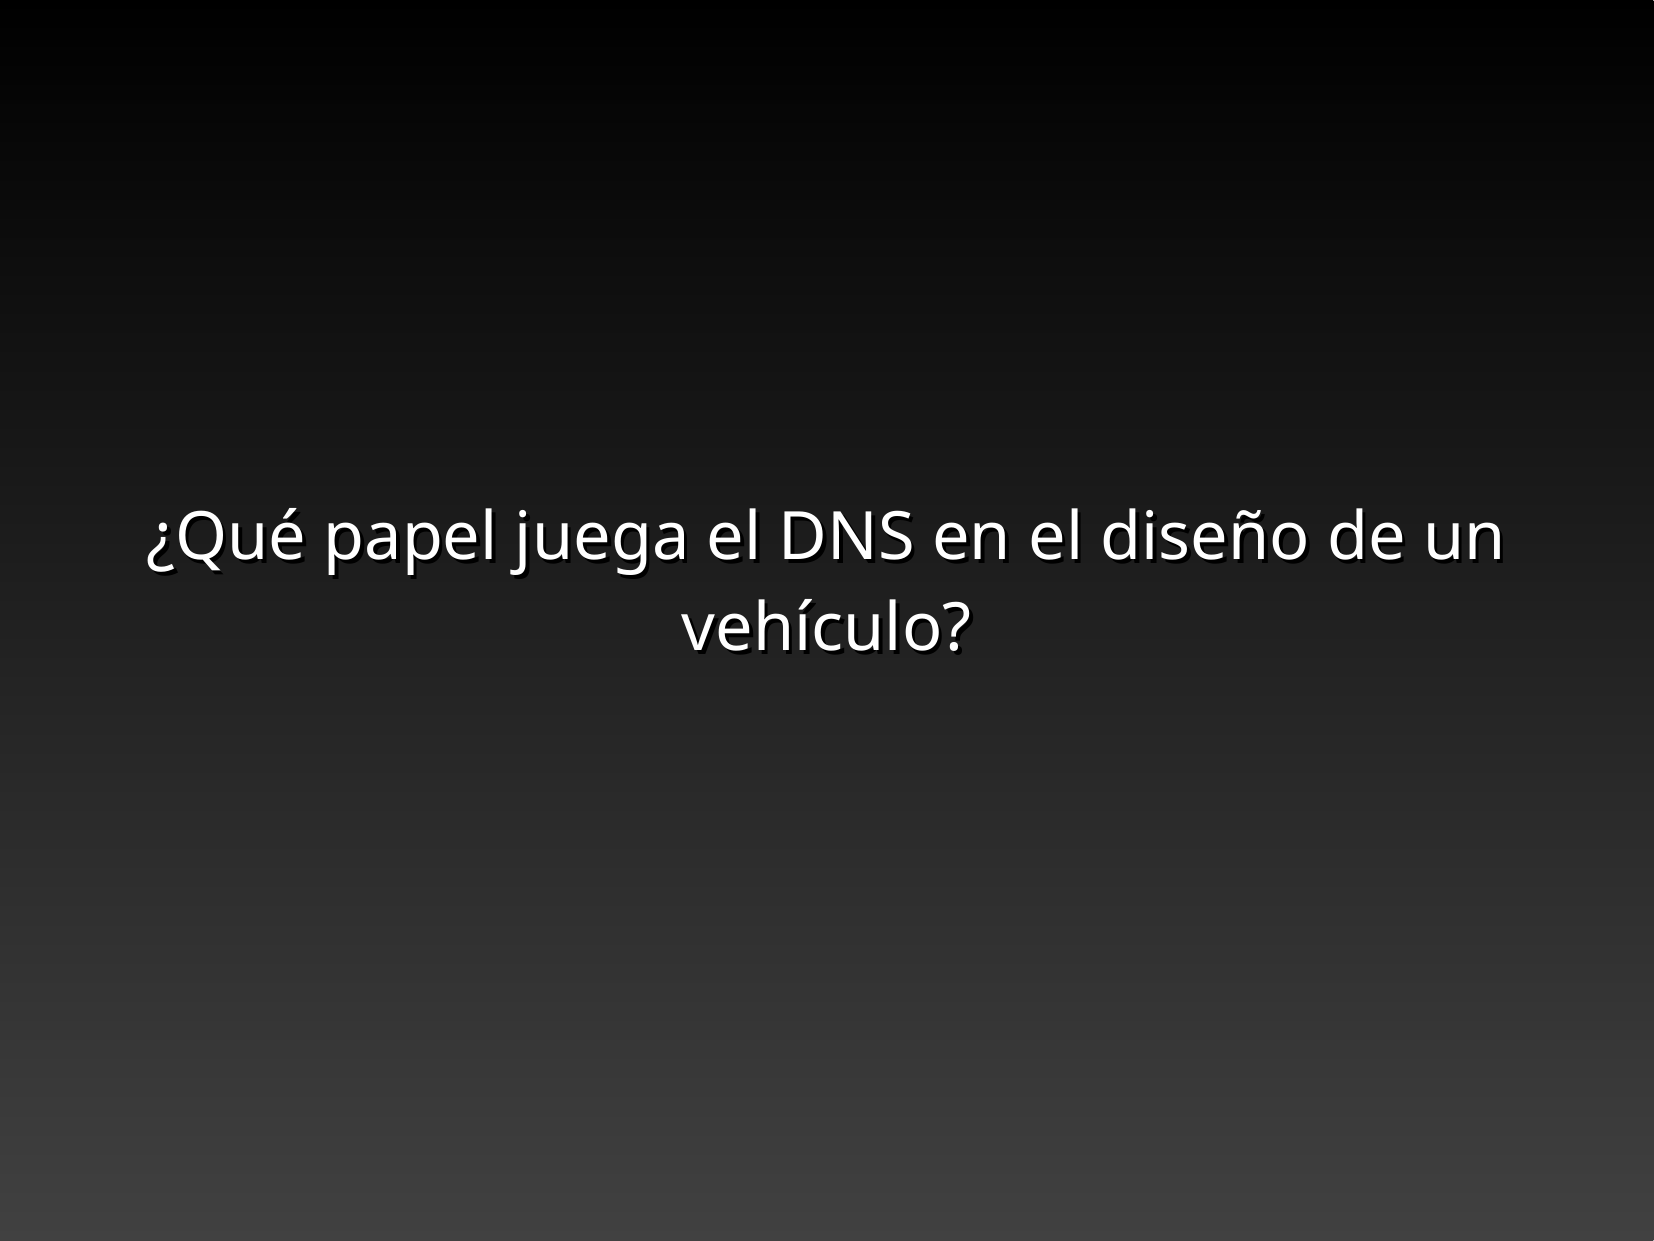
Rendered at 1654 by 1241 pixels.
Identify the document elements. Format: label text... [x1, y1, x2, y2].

subtitle ¿Qué papel juega el DNS en el diseño de un vehículo? [82, 56, 1571, 1102]
